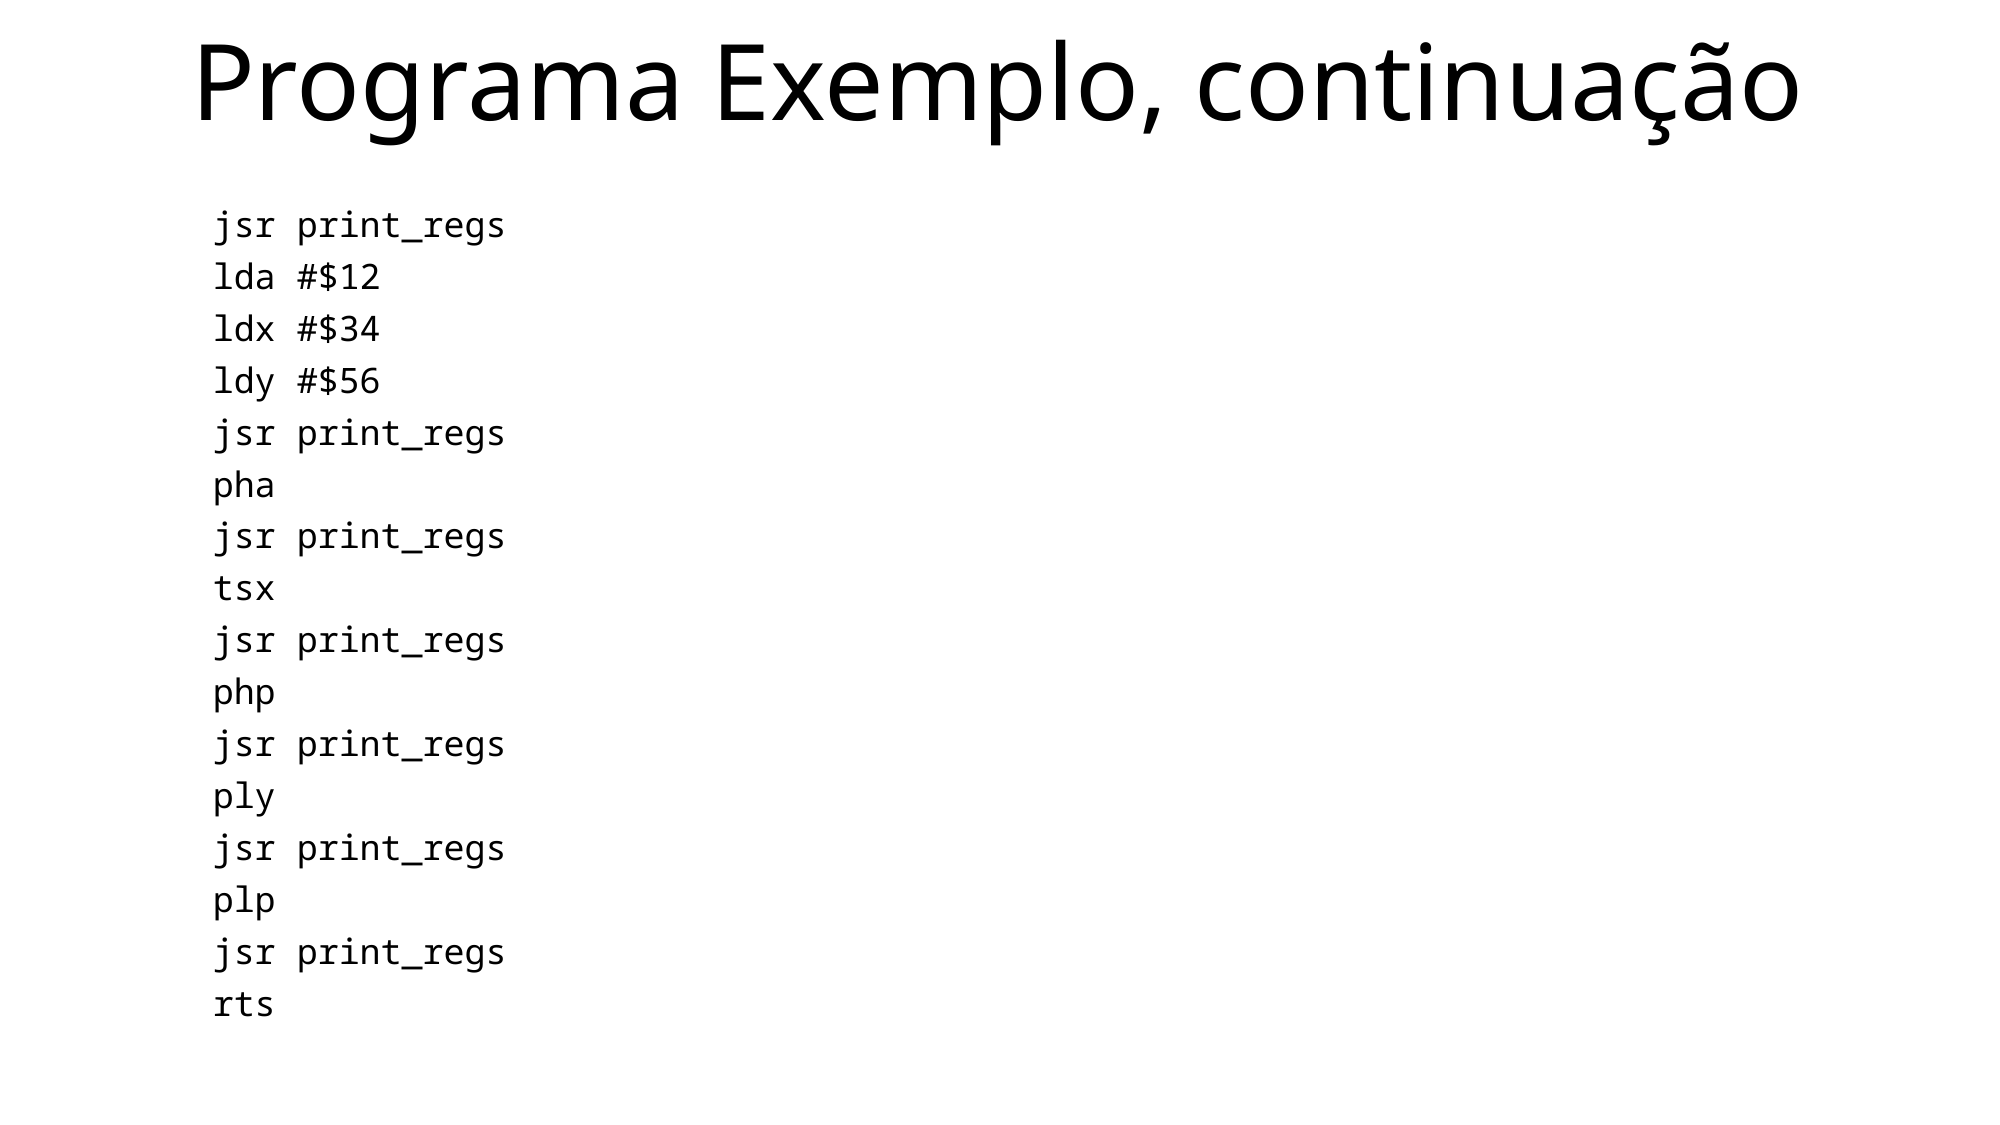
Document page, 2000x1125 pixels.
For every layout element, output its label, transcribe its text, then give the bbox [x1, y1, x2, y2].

list jsr print_regs lda #$12 ldx #$34 ldy #$56 jsr print_regs pha jsr print_regs tsx jsr print_regs php jsr print_regs ply jsr print_regs plp jsr print_regs rts [135, 195, 1860, 1036]
title Programa Exemplo, continuação [135, 7, 1861, 165]
